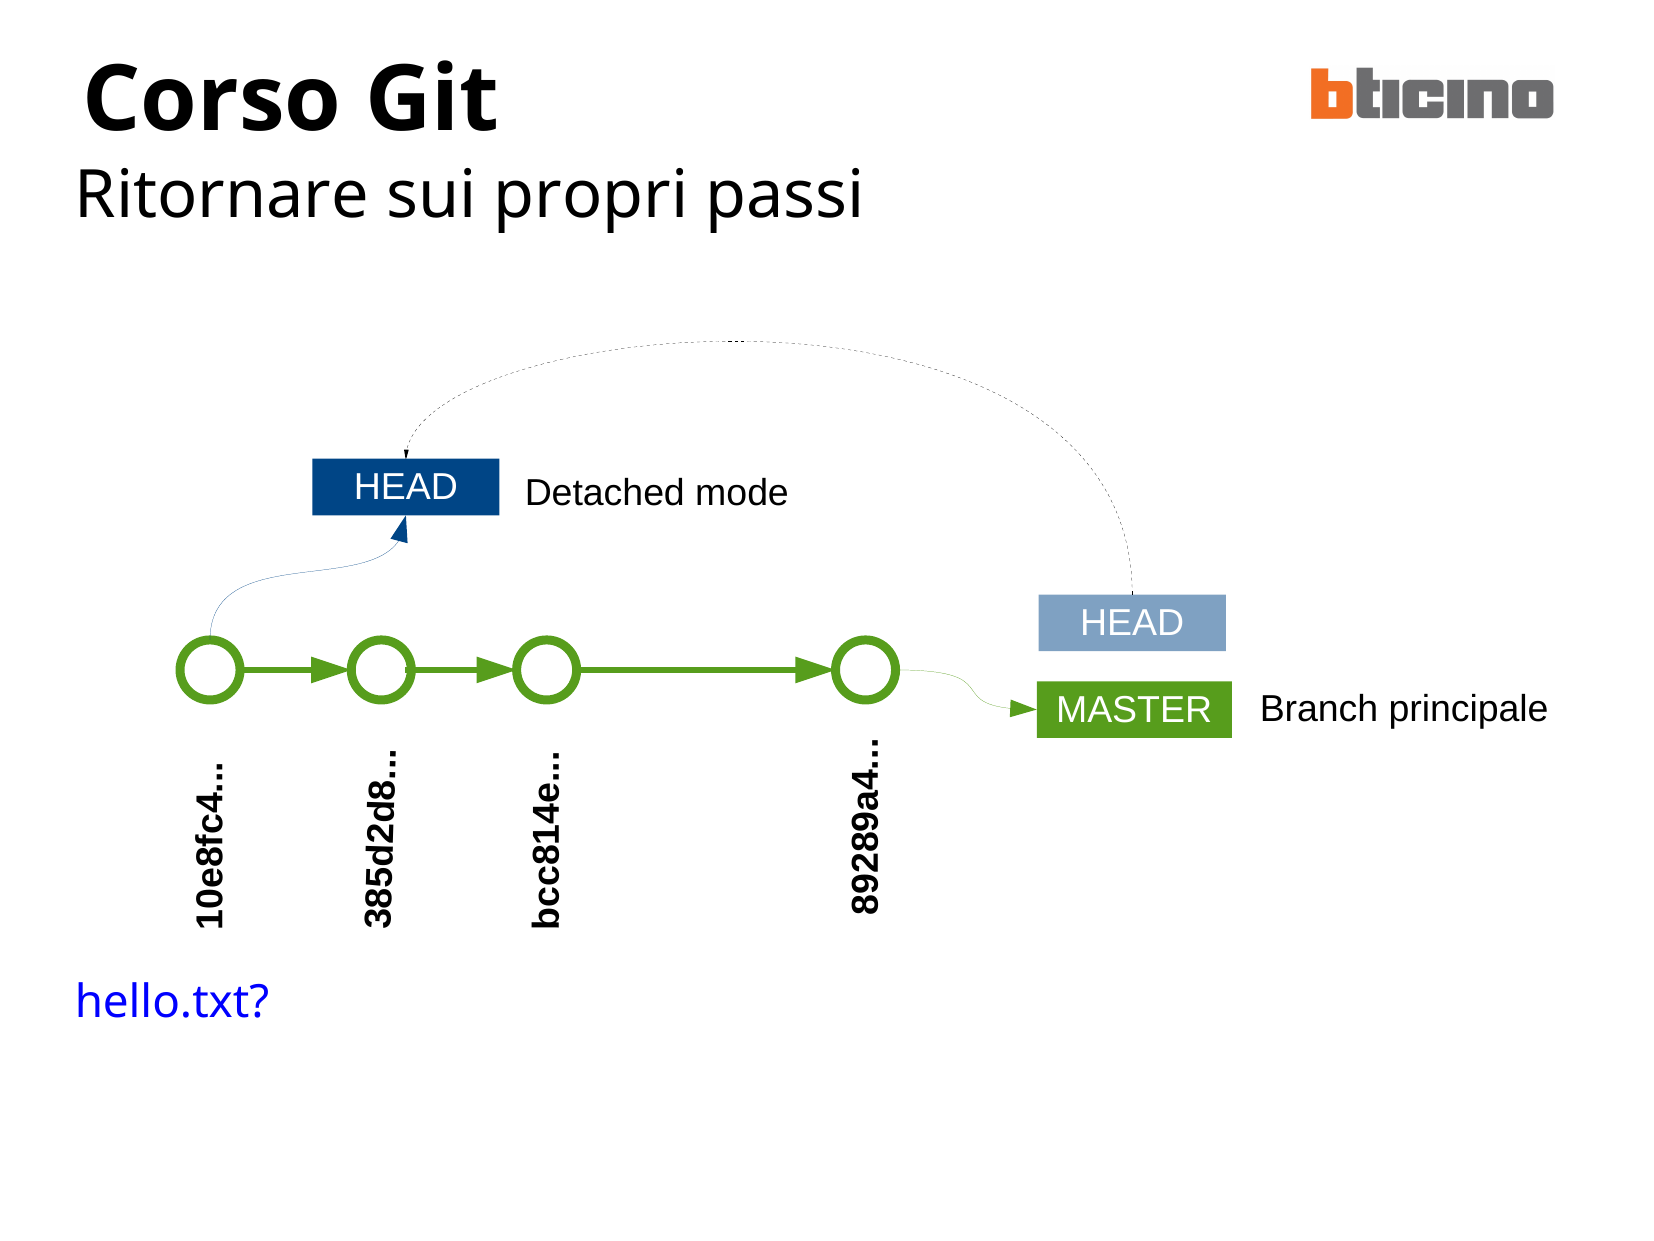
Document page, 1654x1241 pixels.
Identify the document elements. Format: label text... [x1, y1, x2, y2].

text_box bcc814e... [518, 723, 575, 946]
text_box Branch principale [1245, 680, 1576, 738]
title Corso Git [82, 48, 1570, 151]
text_box 89289a4... [837, 717, 894, 931]
text_box HEAD [312, 458, 500, 516]
text_box 385d2d8... [349, 723, 413, 946]
text_box HEAD [1038, 594, 1226, 652]
text_box Detached mode [510, 465, 856, 526]
text_box 10e8fc4... [181, 717, 239, 946]
text_box MASTER [1036, 681, 1232, 738]
text_box Ritornare sui propri passi hello.txt? [60, 150, 1531, 1184]
